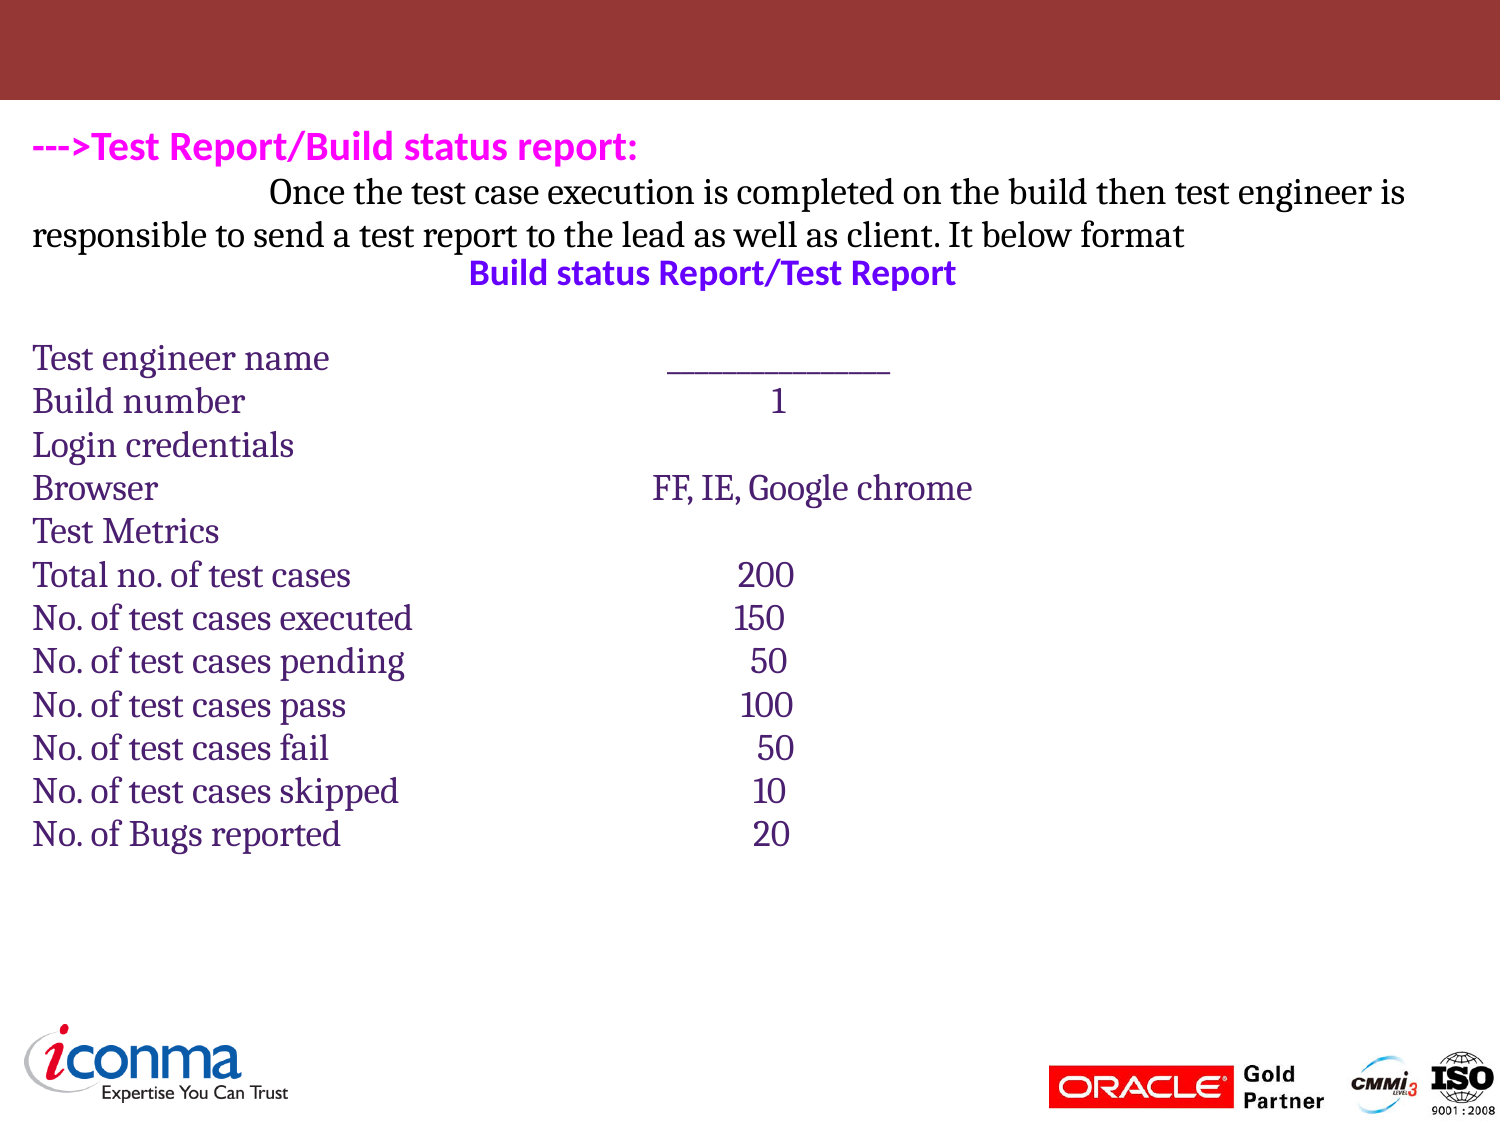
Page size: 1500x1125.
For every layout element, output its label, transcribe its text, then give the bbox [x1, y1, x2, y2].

picture [1049, 1064, 1325, 1110]
picture [1346, 1047, 1497, 1123]
text_box --->Test Report/Build status report: Once the test case execution is completed on the build then test engineer is responsible to send a test report to the lead as well as client. It below format Build status Report/Test Report Test engineer name ________________ Build number 1 Login credentials Browser FF, IE, Google chrome Test Metrics Total no. of test cases 200 No. of test cases executed 150 No. of test cases pending 50 No. of test cases pass 100 No. of test cases fail 50 No. of test cases skipped 10 No. of Bugs reported 20 [17, 121, 1499, 943]
picture [24, 1024, 288, 1103]
